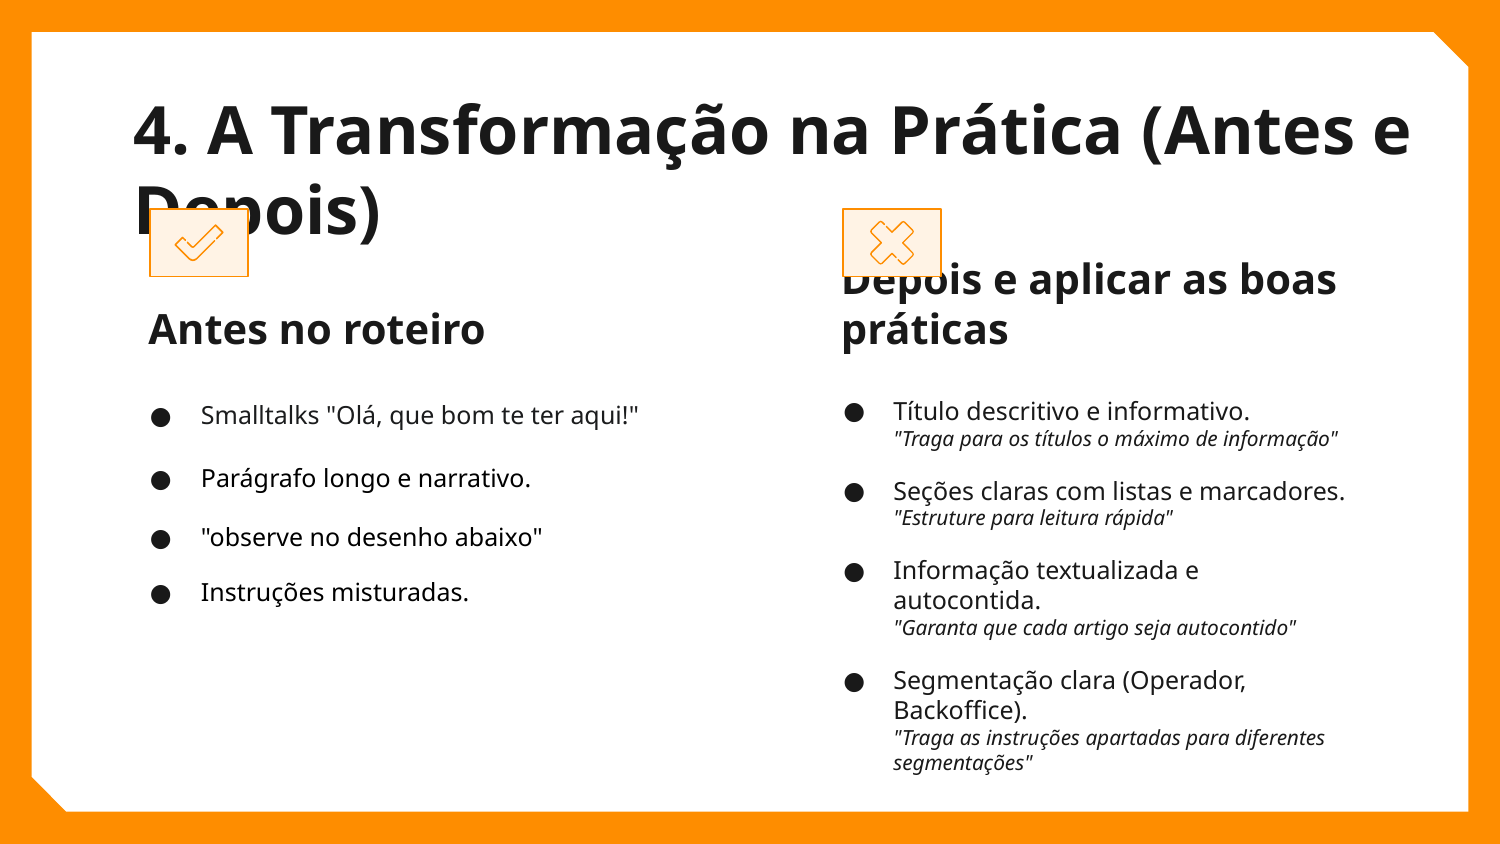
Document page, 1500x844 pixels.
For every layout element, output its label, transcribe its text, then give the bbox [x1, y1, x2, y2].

subtitle Antes no roteiro [133, 294, 675, 368]
text_box [842, 209, 941, 277]
title 4. A Transformação na Prática (Antes e Depois) [118, 72, 1434, 167]
subtitle Depois e aplicar as boas práticas [825, 294, 1411, 368]
subtitle Smalltalks "Olá, que bom te ter aqui!" Parágrafo longo e narrativo. "observe no desenho abaixo" Instruções misturadas. [133, 380, 675, 718]
text_box [149, 209, 249, 277]
subtitle Título descritivo e informativo. "Traga para os títulos o máximo de informação" Seções claras com listas e marcadores. "Estruture para leitura rápida" Informação textualizada e autocontida. "Garanta que cada artigo seja autocontido" Segmentação clara (Operador, Backoffice). "Traga as instruções apartadas para diferentes segmentações" [825, 380, 1367, 718]
